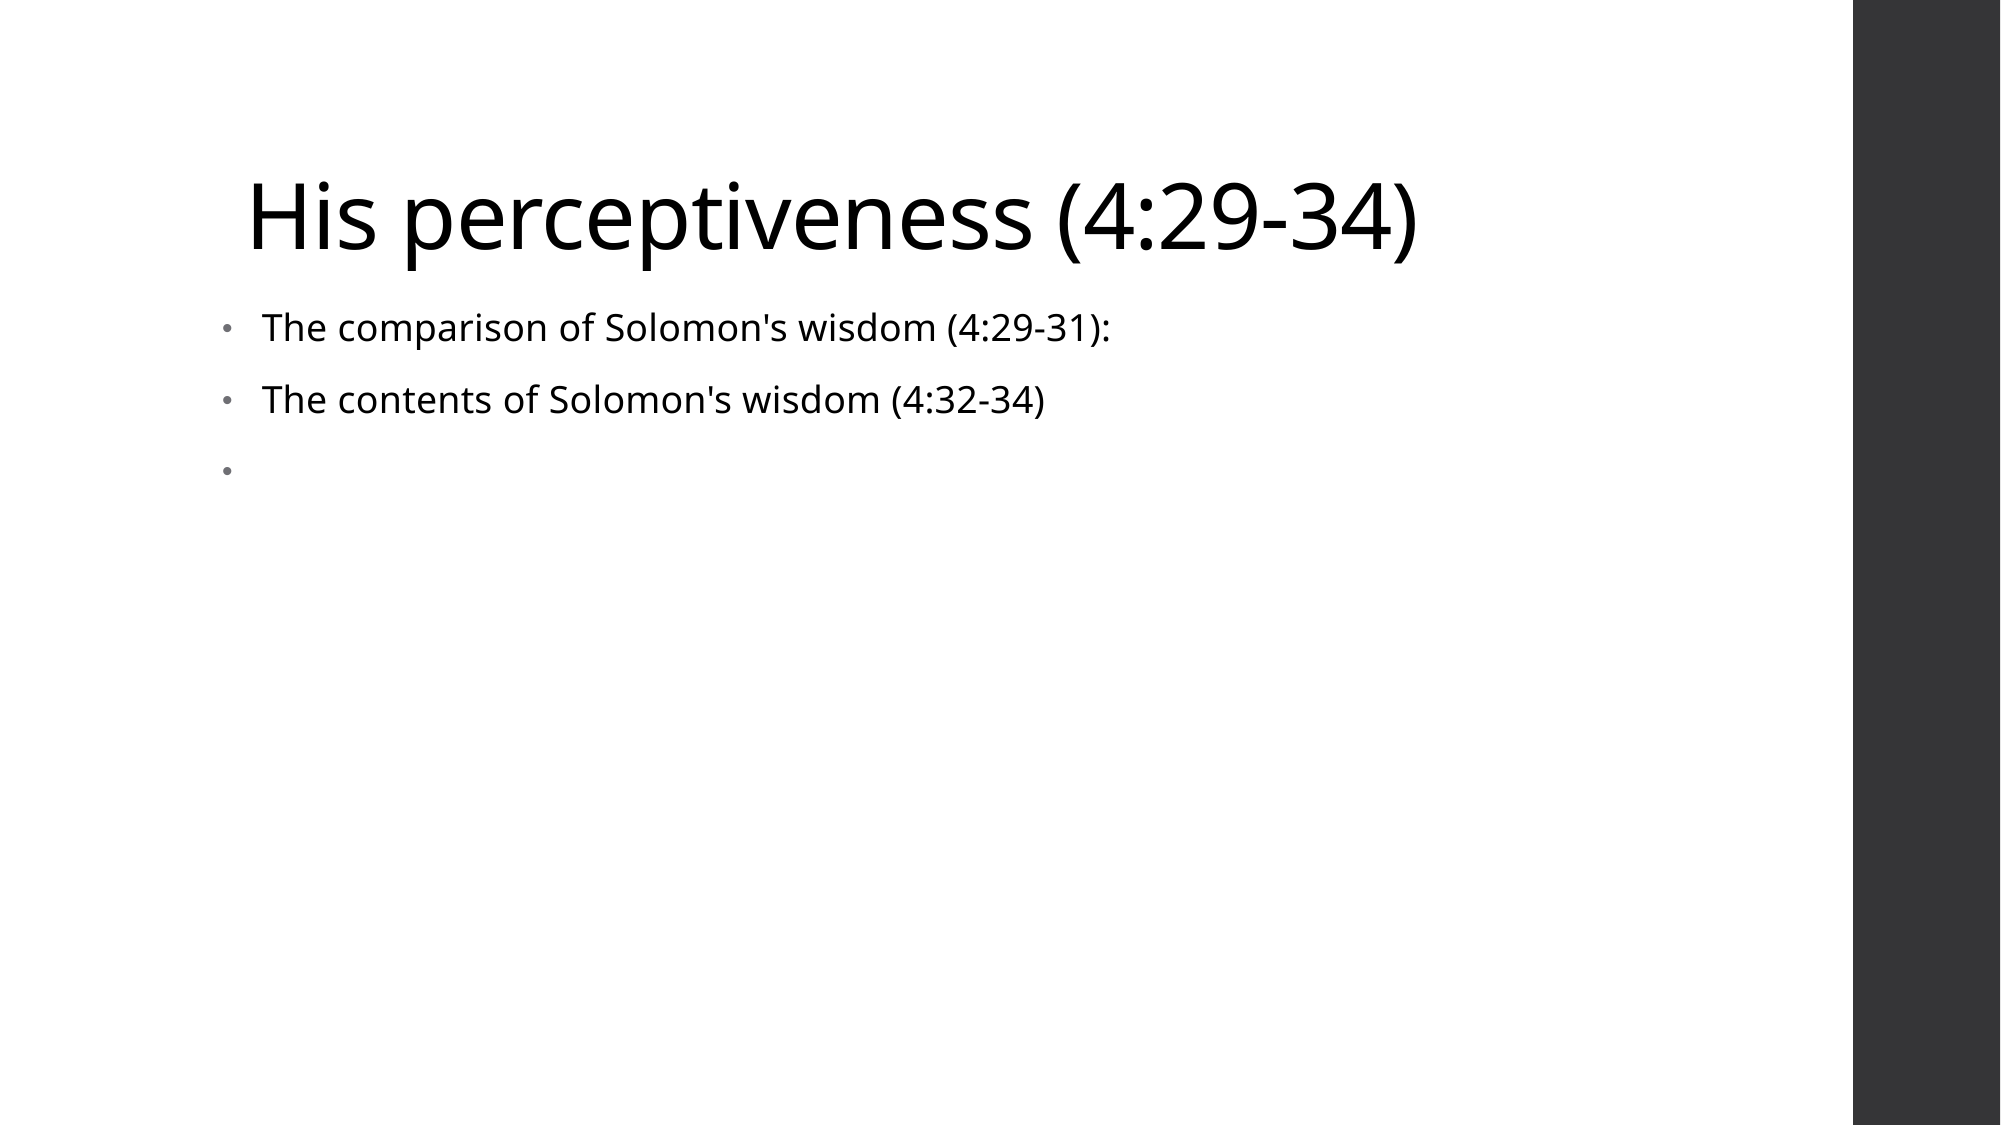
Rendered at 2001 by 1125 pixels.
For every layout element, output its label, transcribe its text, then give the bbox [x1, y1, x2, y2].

list The comparison of Solomon's wisdom (4:29-31): The contents of Solomon's wisdom (4:32-34) [206, 299, 1617, 1014]
title His perceptiveness (4:29-34) [206, 60, 1797, 278]
